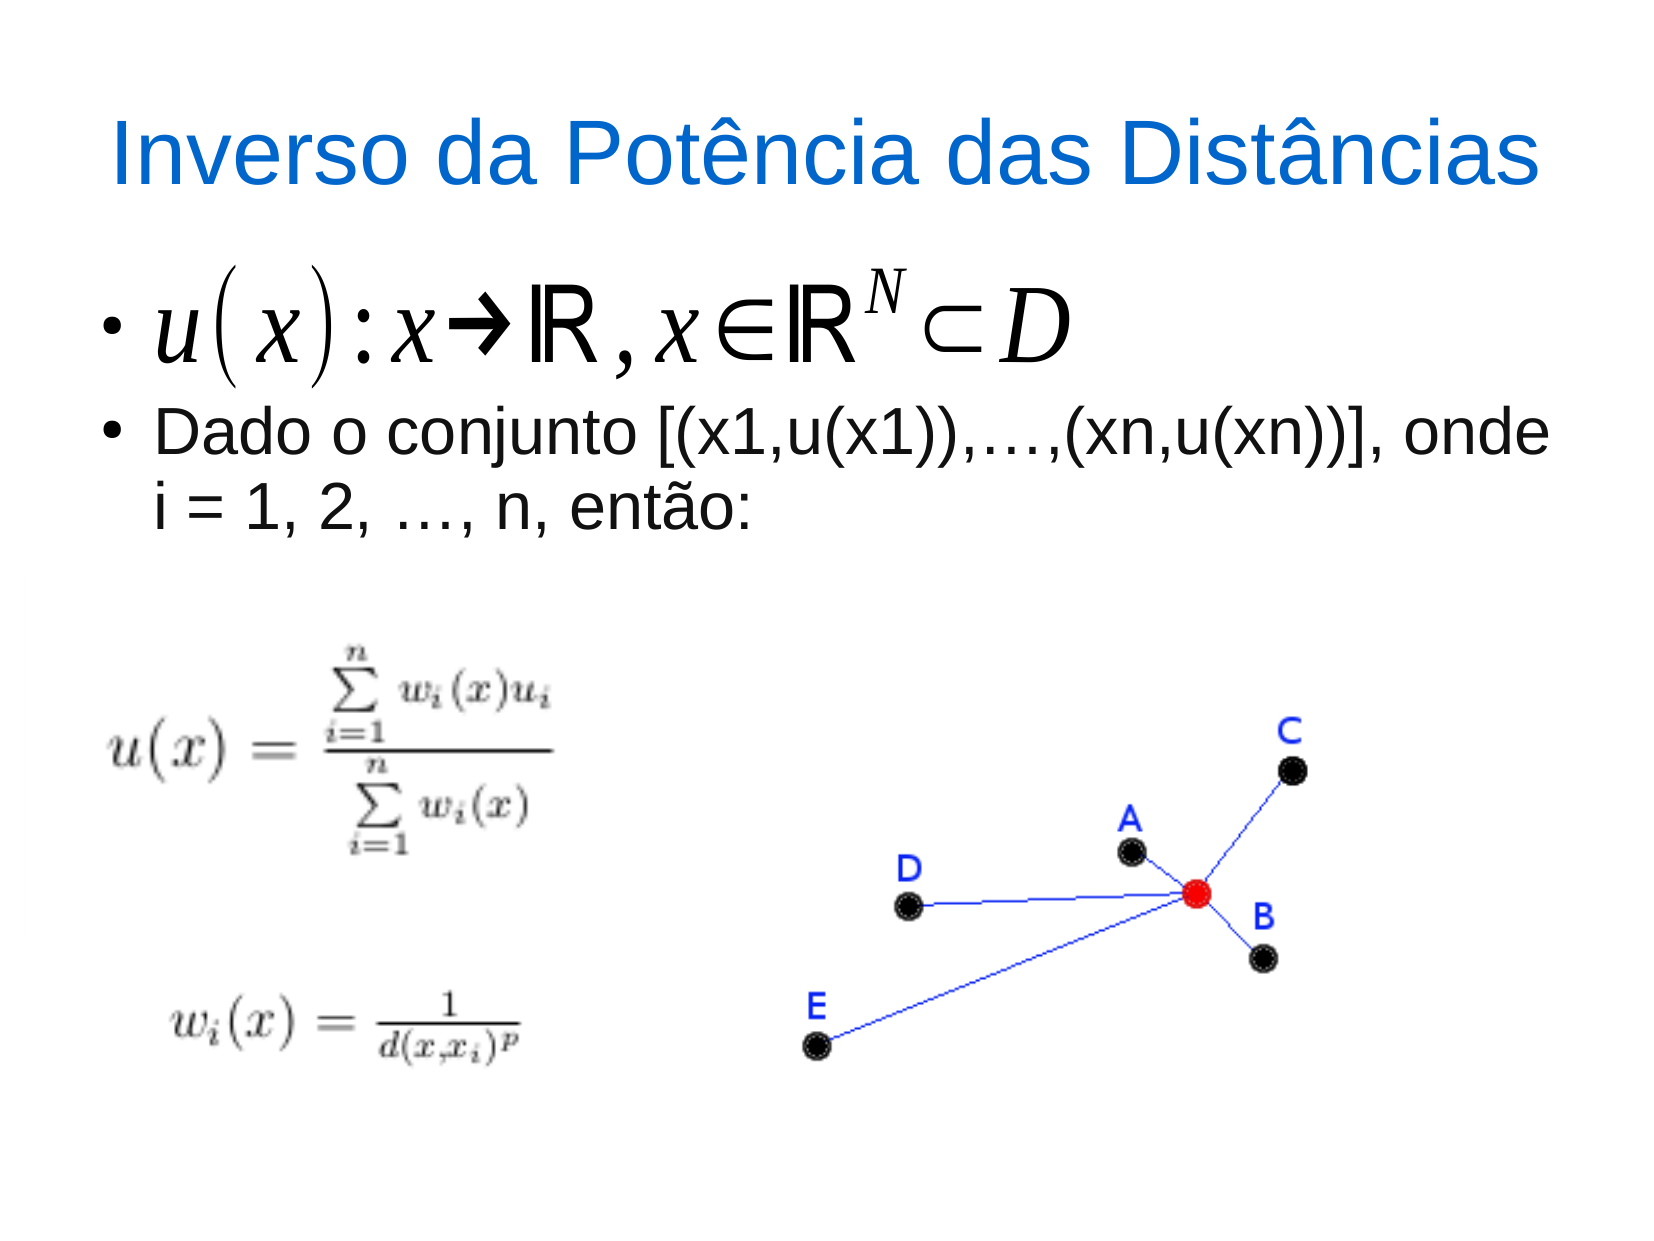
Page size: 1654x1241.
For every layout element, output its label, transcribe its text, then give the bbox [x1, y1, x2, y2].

title Inverso da Potência das Distâncias [82, 49, 1571, 257]
list Dado o conjunto [(x1,u(x1)),…,(xn,u(xn))], onde i = 1, 2, …, n, então: [82, 290, 1571, 1010]
picture [141, 956, 560, 1123]
chart [128, 249, 1099, 402]
picture [780, 661, 1406, 1078]
picture [23, 577, 674, 934]
